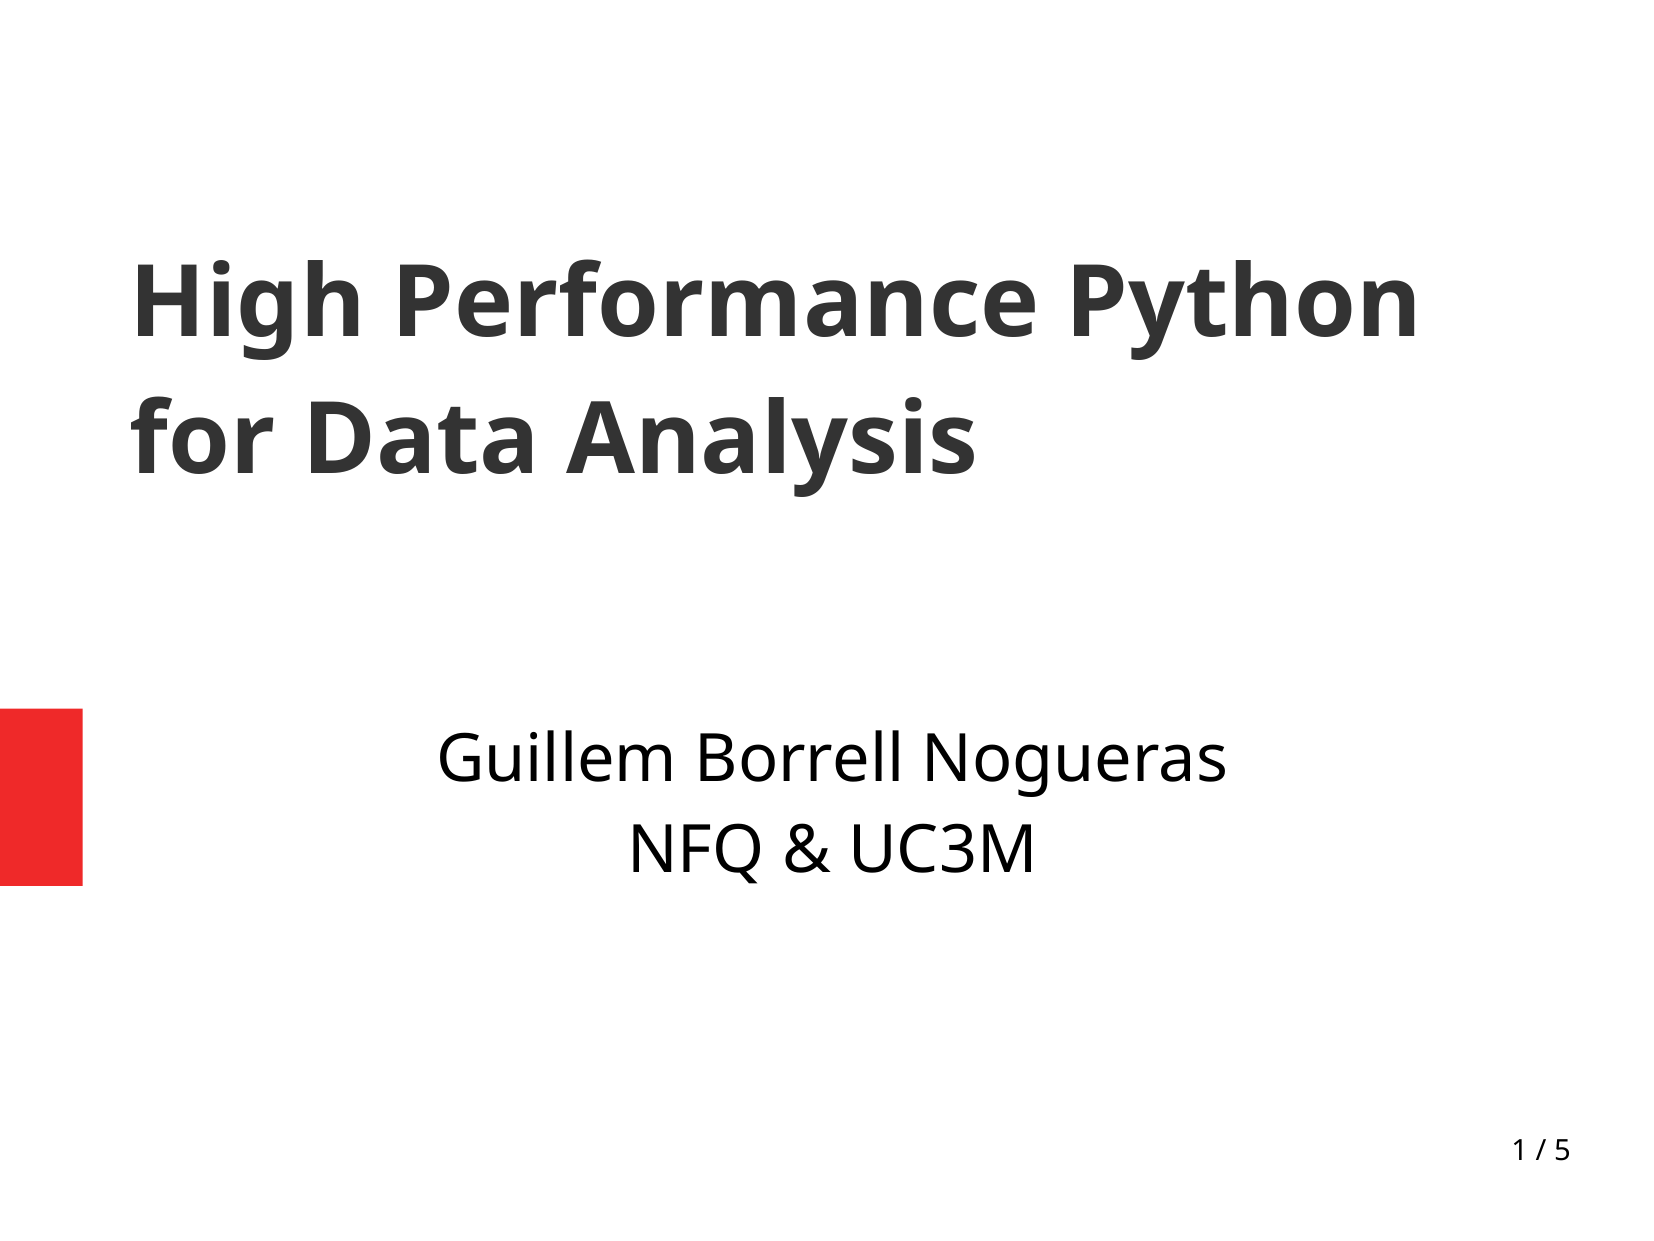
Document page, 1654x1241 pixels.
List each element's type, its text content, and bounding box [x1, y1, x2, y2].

subtitle Guillem Borrell Nogueras NFQ & UC3M [129, 720, 1536, 882]
title High Performance Python for Data Analysis [129, 248, 1536, 485]
